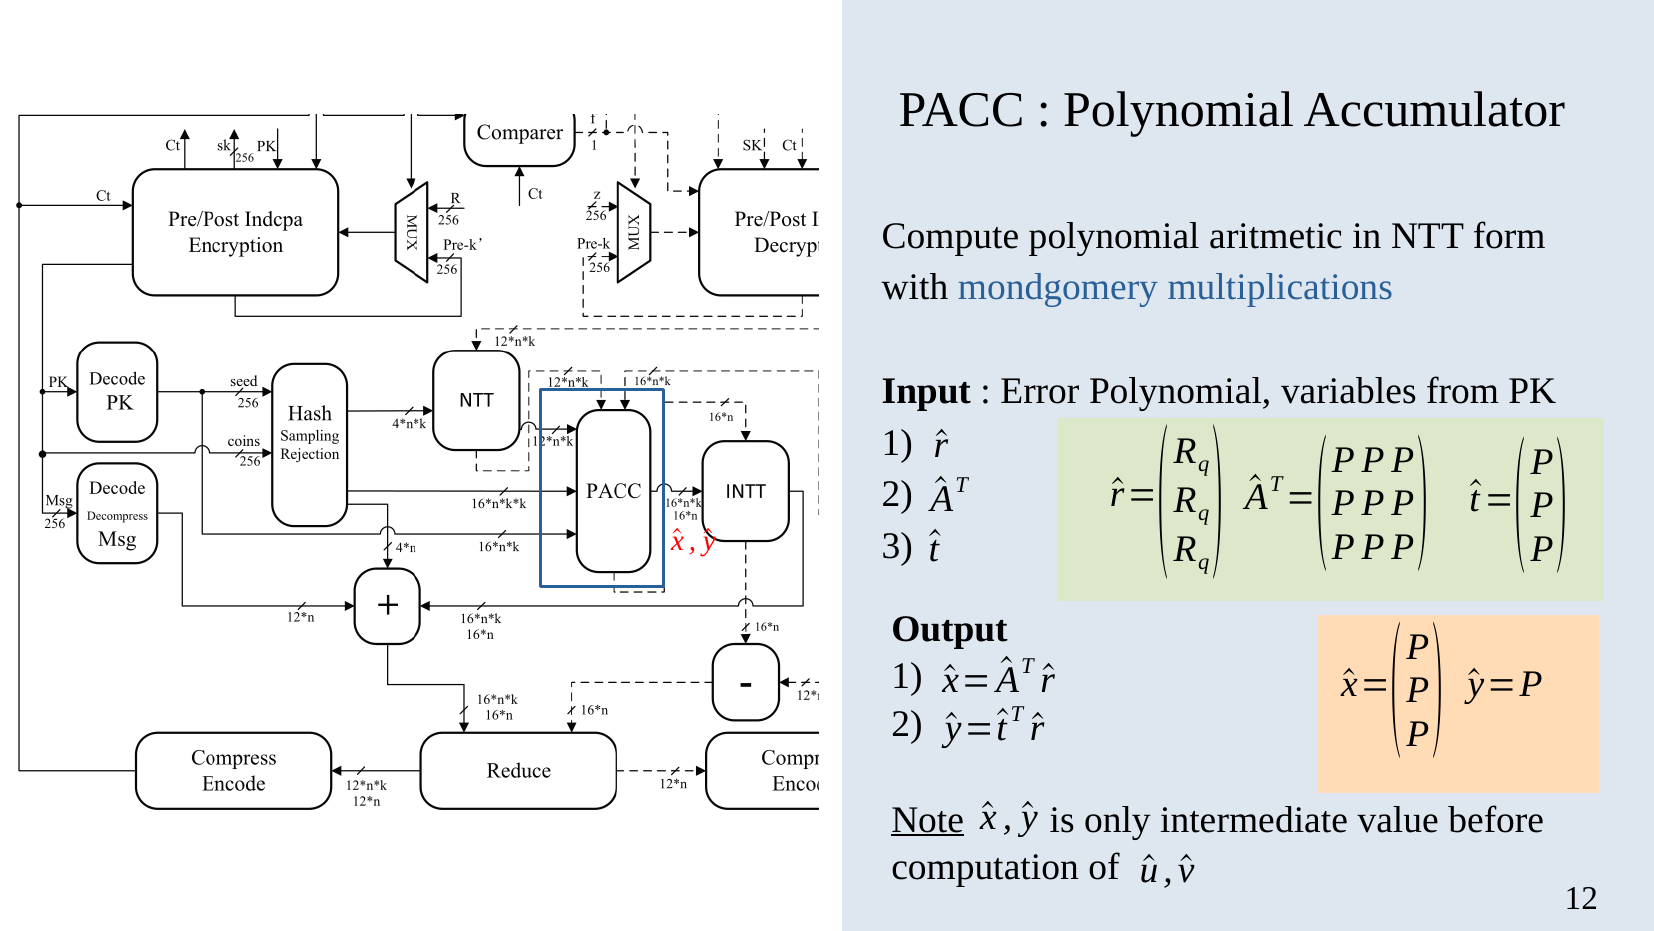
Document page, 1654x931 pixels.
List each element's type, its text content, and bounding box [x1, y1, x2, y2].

text_box 12 [1549, 854, 1643, 931]
chart [1109, 422, 1225, 583]
chart [977, 796, 1040, 838]
chart [939, 653, 1058, 749]
text_box [737, 0, 1654, 931]
chart [294, 501, 668, 606]
text_box Output Note is only intermediate value before computation of [876, 594, 1564, 931]
chart [1467, 434, 1569, 576]
picture [10, 114, 819, 826]
title PACC : Polynomial Accumulator [854, 55, 1610, 158]
chart [933, 423, 951, 466]
chart [669, 523, 718, 557]
chart [1139, 848, 1197, 891]
chart [926, 472, 971, 520]
chart [1240, 432, 1430, 574]
text_box Compute polynomial aritmetic in NTT form with mondgomery multiplications Input : Error Polynomial, variables from PK [866, 196, 1585, 626]
chart [1338, 619, 1544, 761]
chart [927, 527, 943, 570]
